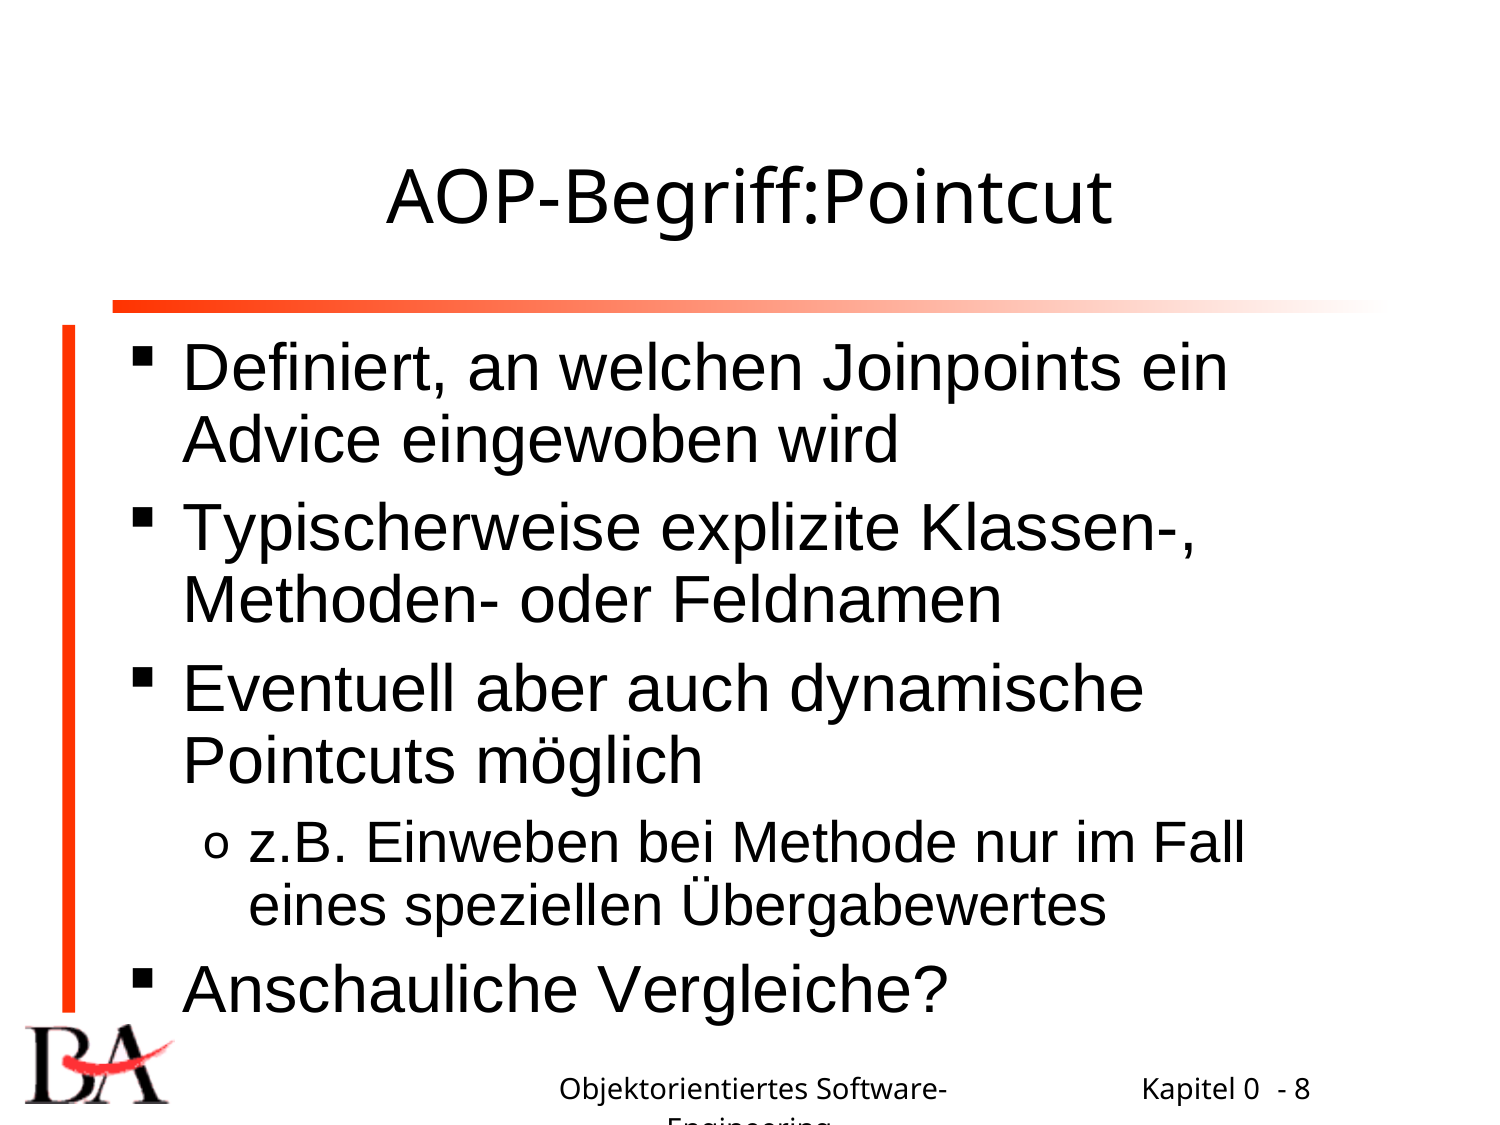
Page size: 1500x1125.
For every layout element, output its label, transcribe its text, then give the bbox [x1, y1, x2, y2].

picture [24, 1024, 175, 1104]
list Definiert, an welchen Joinpoints ein Advice eingewoben wird Typischerweise explizite Klassen-, Methoden- oder Feldnamen Eventuell aber auch dynamische Pointcuts möglich z.B. Einweben bei Methode nur im Fall eines speziellen Übergabewertes Anschauliche Vergleiche? [112, 324, 1388, 1051]
title AOP-Begriff:Pointcut [112, 99, 1388, 288]
